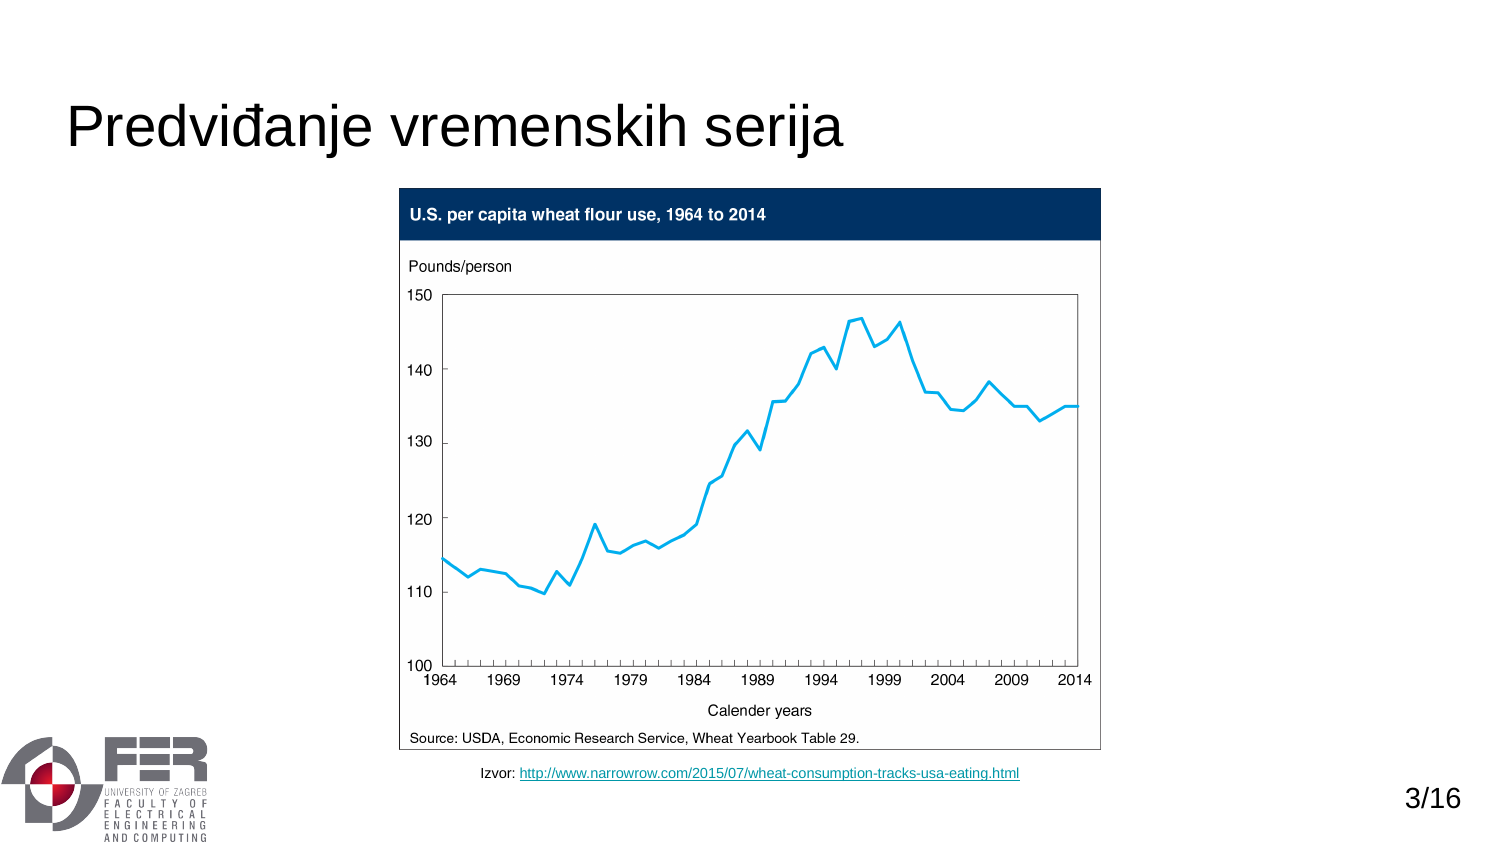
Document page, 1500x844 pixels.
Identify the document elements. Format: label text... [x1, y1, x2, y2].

slide_number <number>/16 [1389, 764, 1480, 830]
title Predviđanje vremenskih serija [51, 72, 1449, 167]
picture [0, 736, 208, 844]
picture [399, 188, 1101, 749]
text_box Izvor: http://www.narrowrow.com/2015/07/wheat-consumption-tracks-usa-eating.html [399, 749, 1101, 797]
